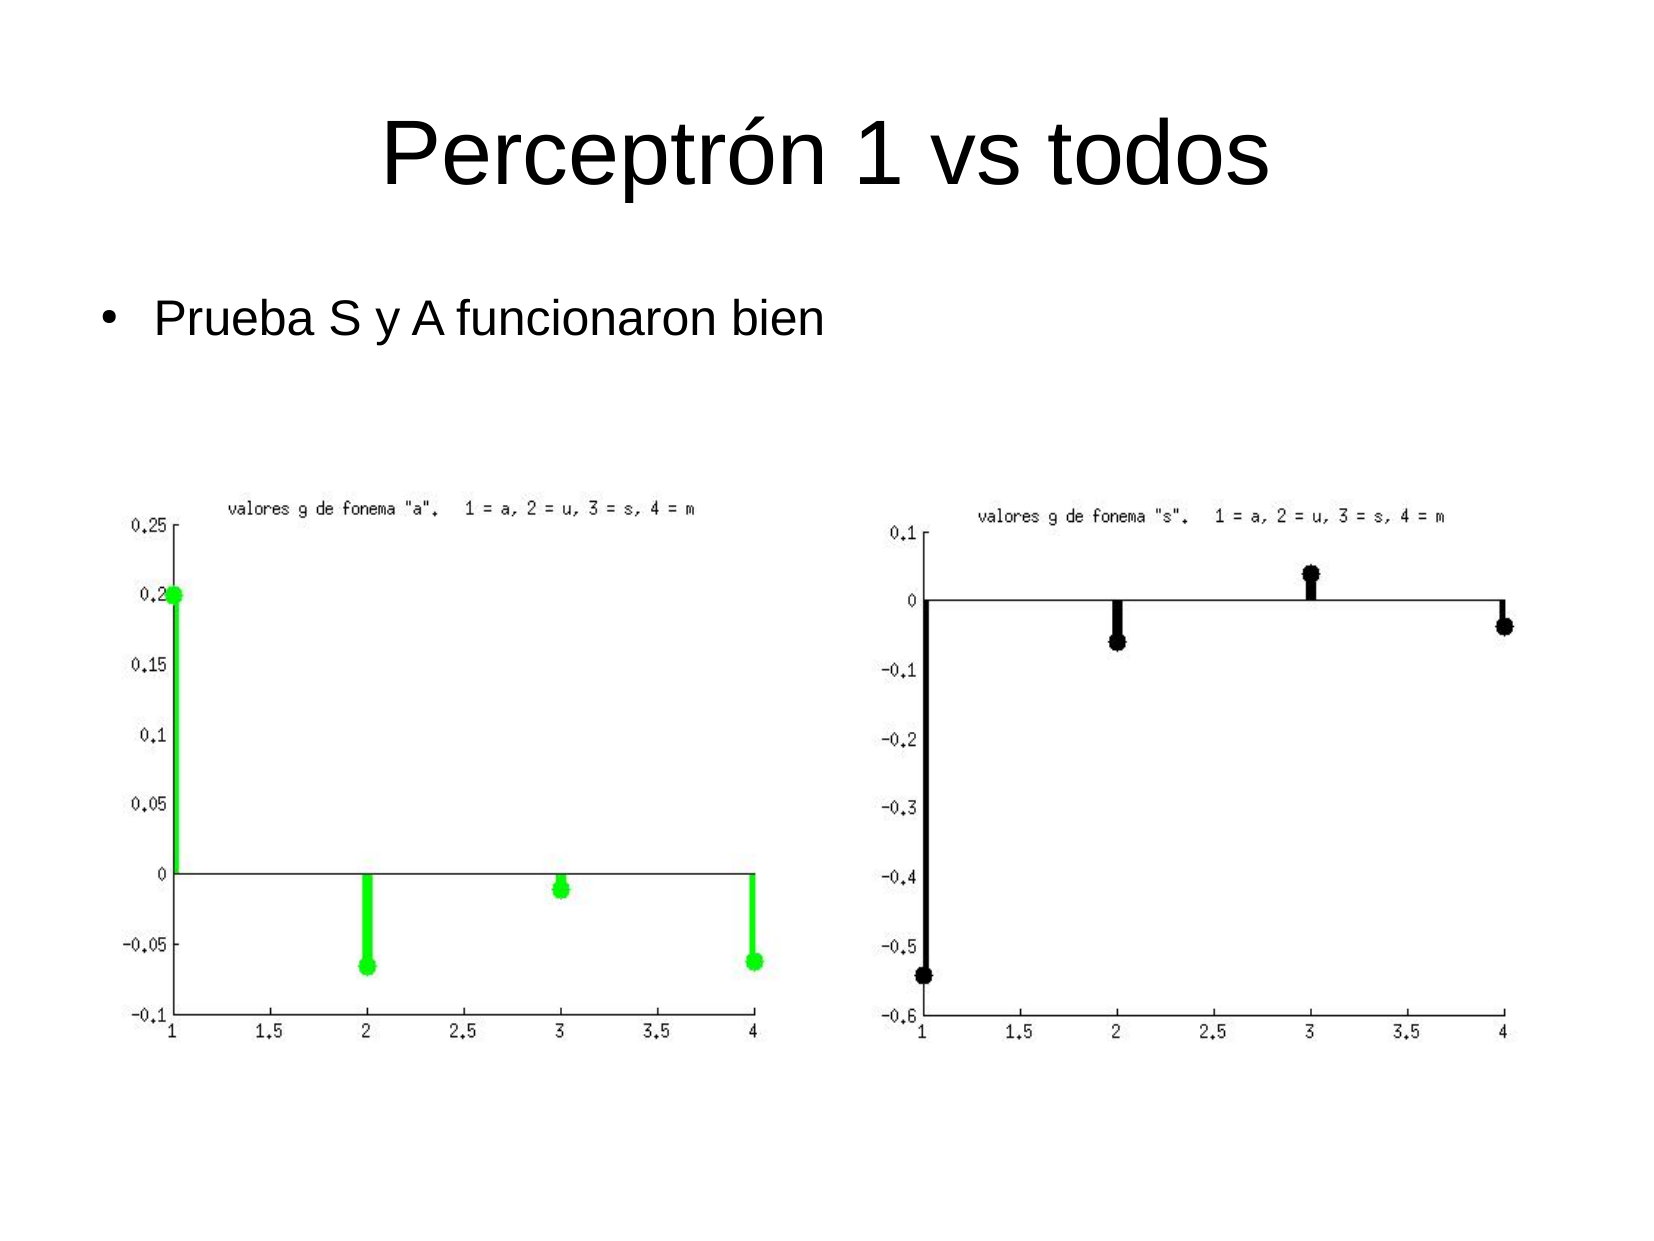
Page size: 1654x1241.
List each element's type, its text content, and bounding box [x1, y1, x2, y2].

title Perceptrón 1 vs todos [82, 49, 1571, 257]
picture [75, 479, 1576, 1081]
list Prueba S y A funcionaron bien [82, 290, 1538, 376]
